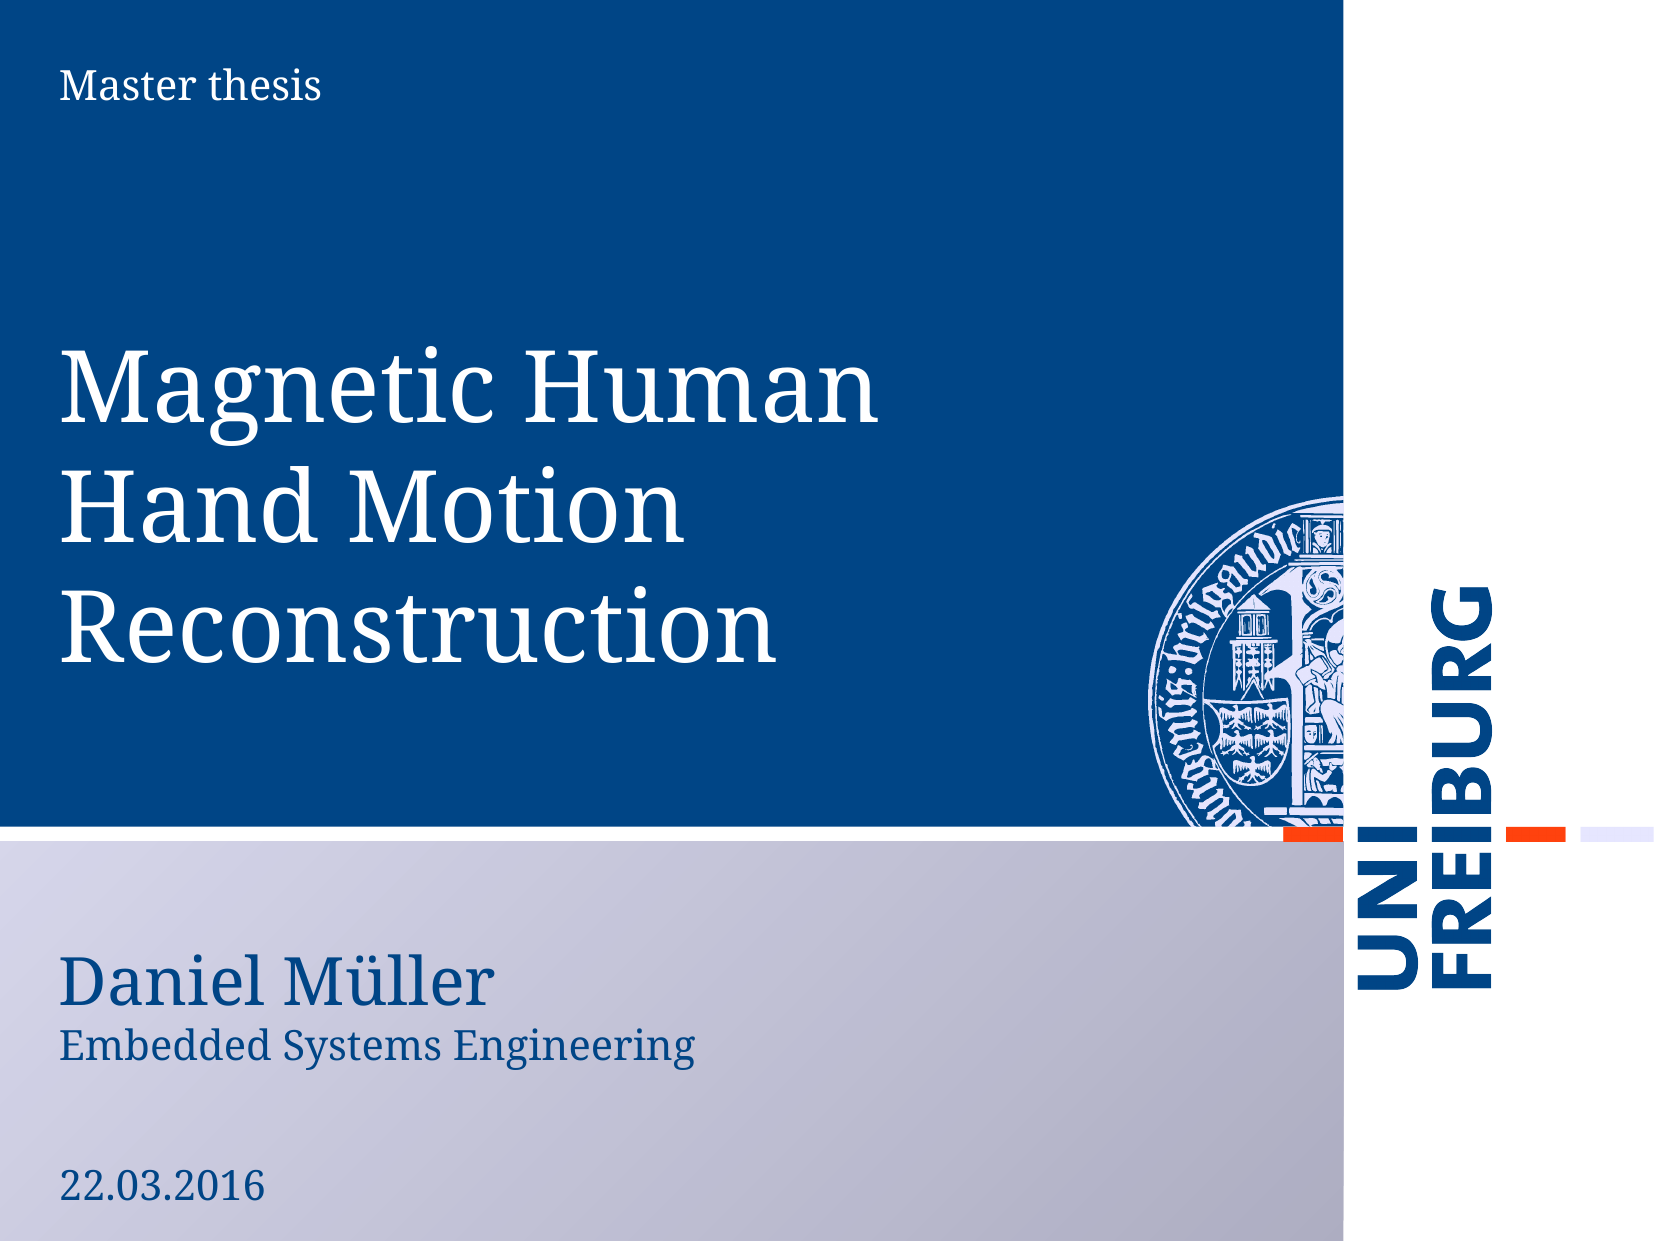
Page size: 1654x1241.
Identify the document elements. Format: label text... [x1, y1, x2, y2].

picture [1152, 496, 1654, 990]
text_box Master thesis [58, 59, 1241, 110]
subtitle Daniel Müller Embedded Systems Engineering [59, 644, 1152, 1241]
title Magnetic Human Hand Motion Reconstruction [59, 322, 1152, 644]
